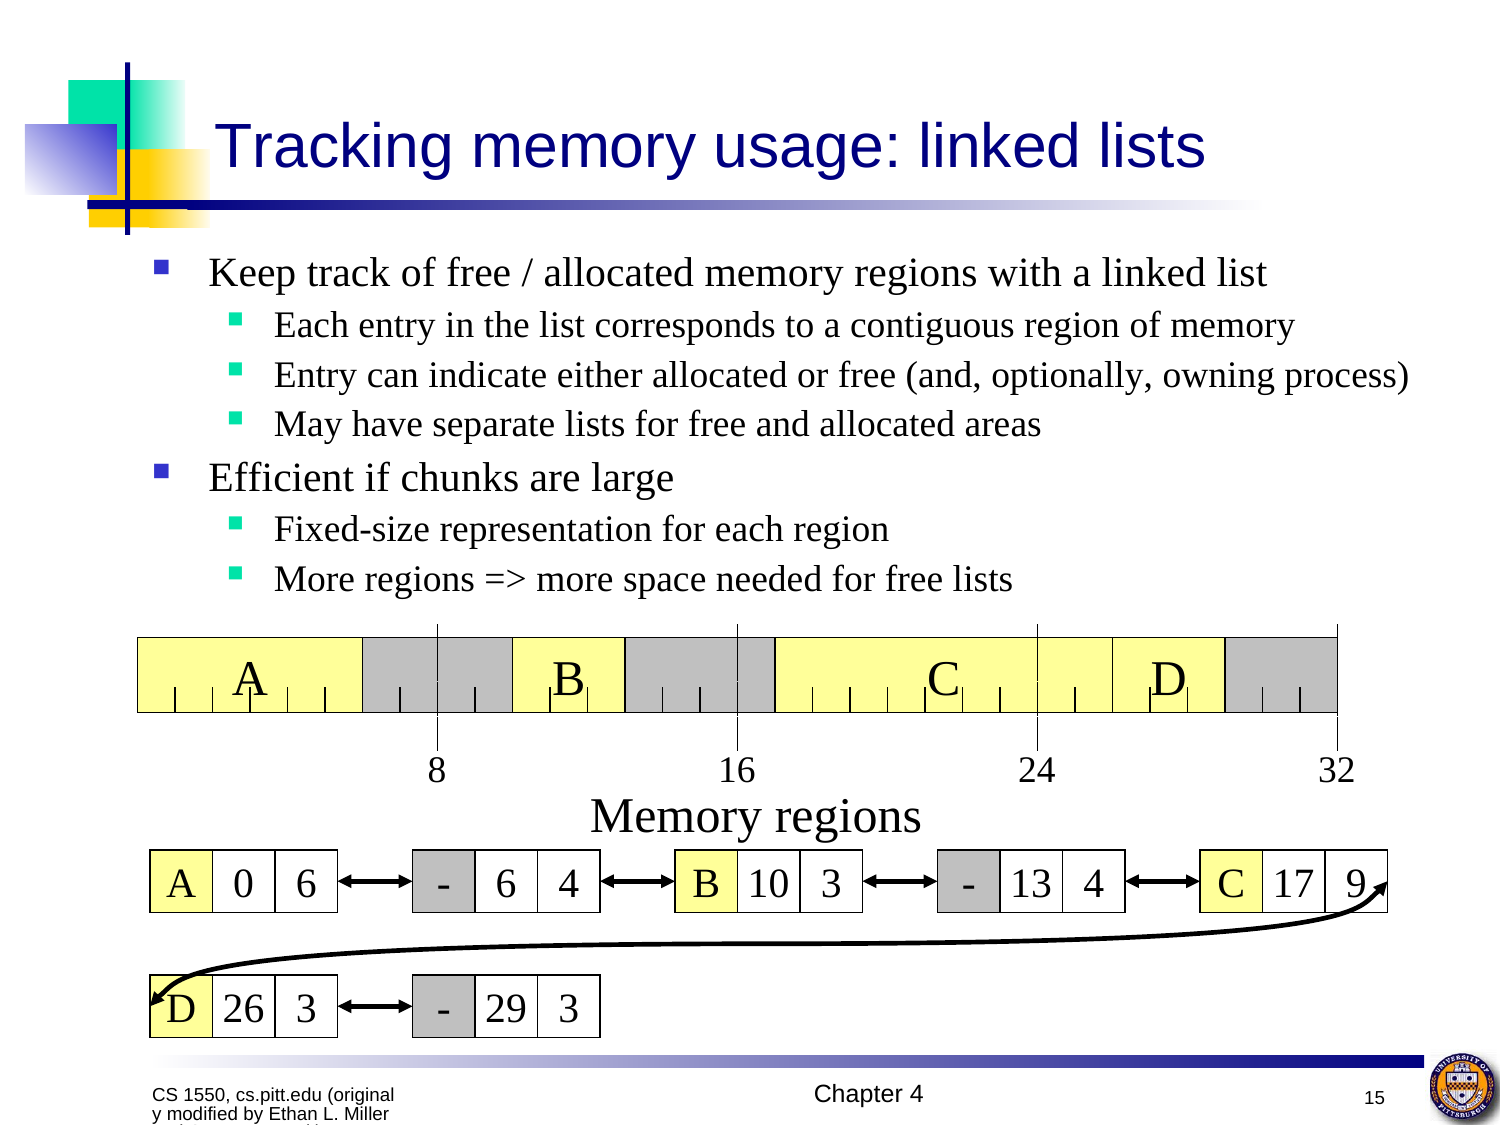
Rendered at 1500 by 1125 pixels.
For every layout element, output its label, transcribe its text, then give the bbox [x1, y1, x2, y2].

text_box D [150, 975, 212, 1038]
text_box 16 [703, 737, 771, 774]
text_box D [1112, 637, 1225, 713]
text_box 4 [1062, 849, 1126, 913]
text_box 8 [412, 737, 462, 798]
text_box C [1200, 849, 1262, 913]
text_box 0 [212, 849, 275, 913]
text_box 4 [537, 849, 601, 913]
text_box 6 [474, 849, 537, 913]
text_box [363, 637, 512, 713]
text_box B [675, 849, 737, 913]
text_box 10 [737, 849, 800, 913]
text_box - [937, 849, 999, 913]
list Keep track of free / allocated memory regions with a linked list Each entry in the list corresponds to a contiguous region of memory Entry can indicate either allocated or free (and, optionally, owning process) May have separate lists for free and allocated areas Efficient if chunks are large Fixed-size representation for each region More regions => more space needed for free lists [137, 237, 1469, 632]
text_box 17 [1262, 849, 1325, 913]
title Tracking memory usage: linked lists [200, 87, 1476, 188]
text_box 9 [1325, 849, 1388, 913]
text_box [625, 637, 774, 713]
text_box C [774, 637, 1112, 713]
text_box A [137, 637, 363, 713]
text_box 13 [999, 849, 1062, 913]
text_box 3 [800, 849, 863, 913]
text_box - [412, 849, 474, 913]
text_box 9 [1353, 883, 1388, 913]
text_box D [1160, 664, 1179, 693]
text_box A [150, 849, 212, 913]
text_box 16 [741, 769, 750, 774]
text_box 3 [275, 975, 338, 1038]
text_box D [150, 975, 184, 1002]
text_box 24 [1003, 737, 1071, 798]
text_box 26 [212, 975, 275, 1038]
text_box B [512, 637, 625, 713]
picture [1425, 1049, 1500, 1125]
text_box [1225, 637, 1338, 713]
text_box - [412, 975, 474, 1038]
text_box 6 [275, 849, 338, 913]
text_box 29 [474, 975, 537, 1038]
text_box Memory regions [574, 774, 938, 851]
text_box 32 [1303, 737, 1371, 798]
text_box 3 [537, 975, 601, 1038]
